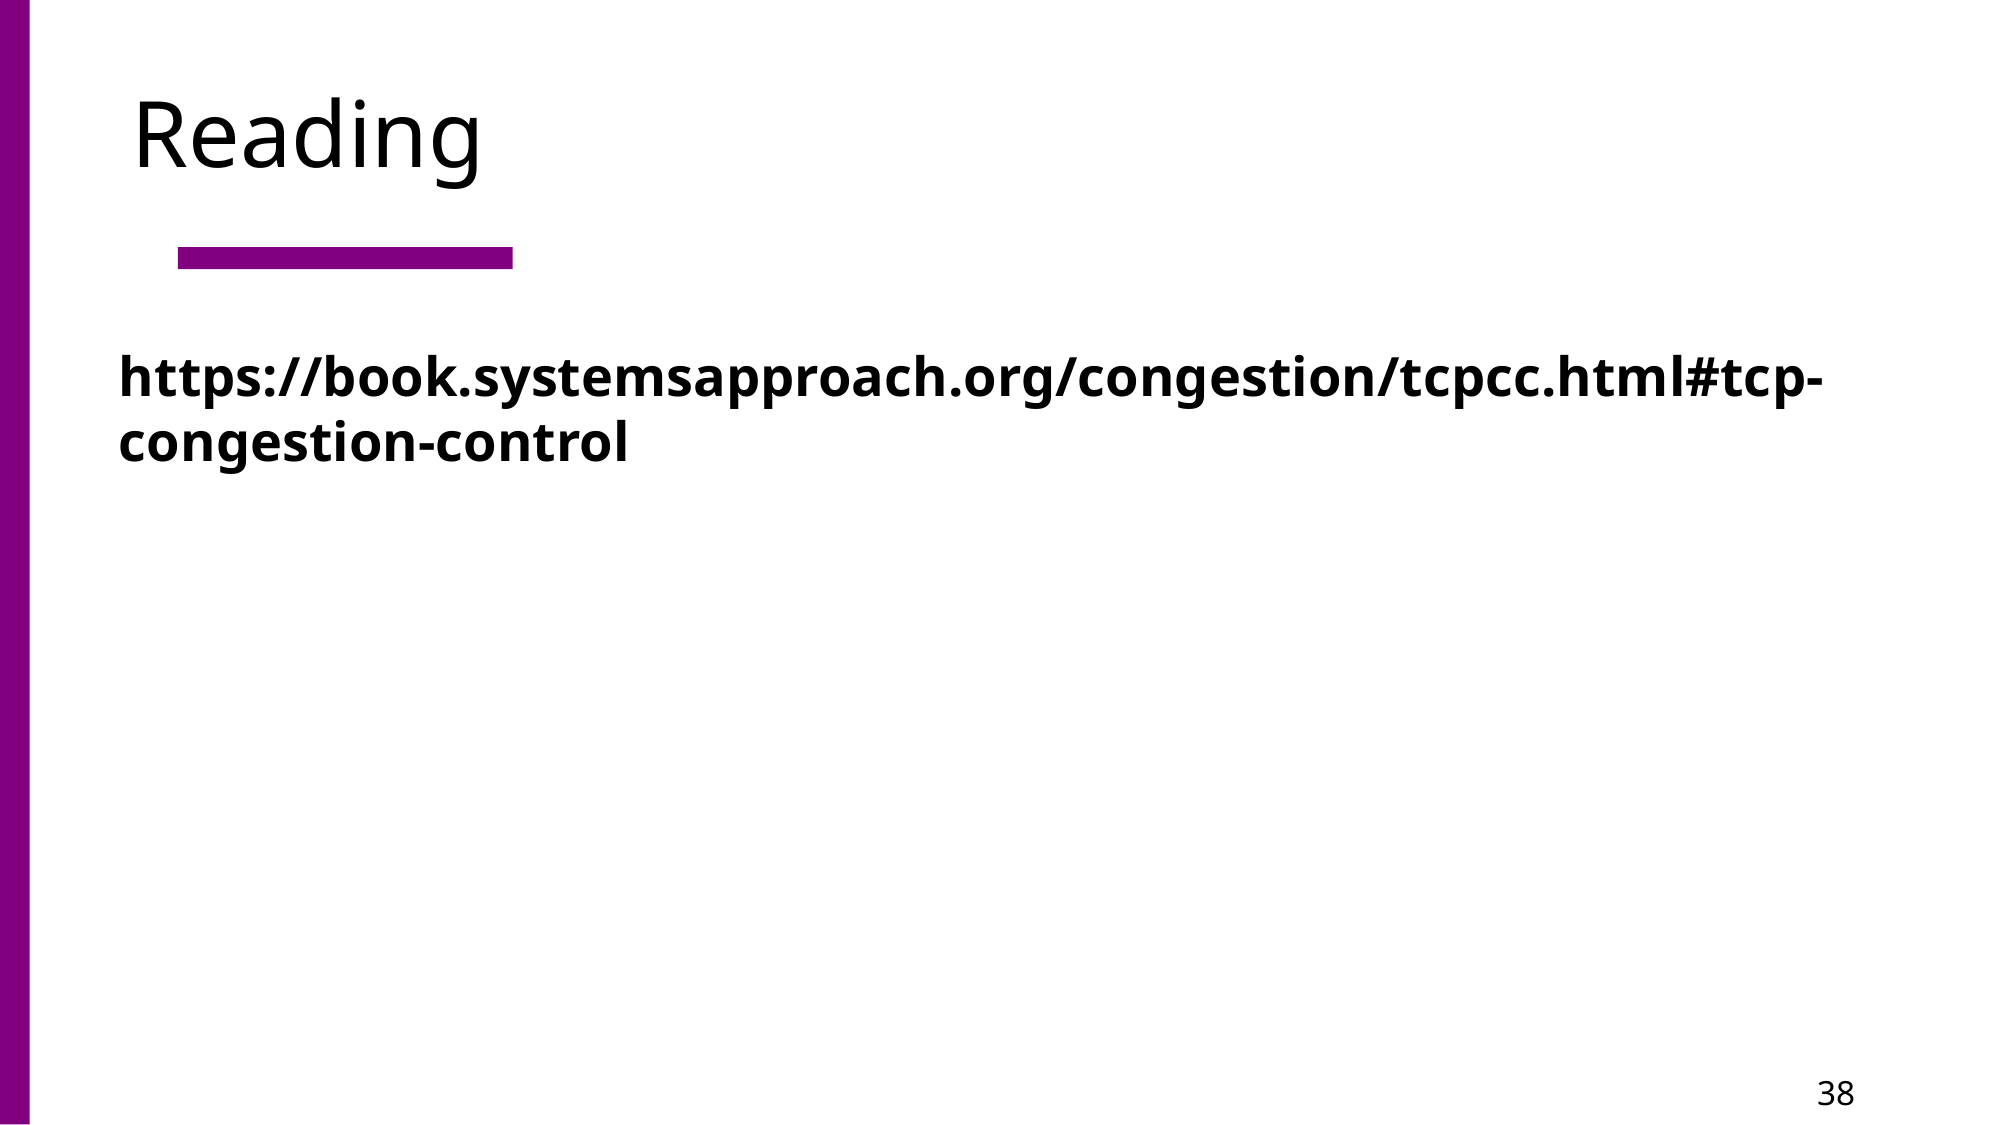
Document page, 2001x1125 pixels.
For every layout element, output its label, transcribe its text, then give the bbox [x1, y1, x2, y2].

title Reading [116, 37, 1817, 225]
list https://book.systemsapproach.org/congestion/tcpcc.html#tcp-congestion-control [103, 334, 1981, 946]
